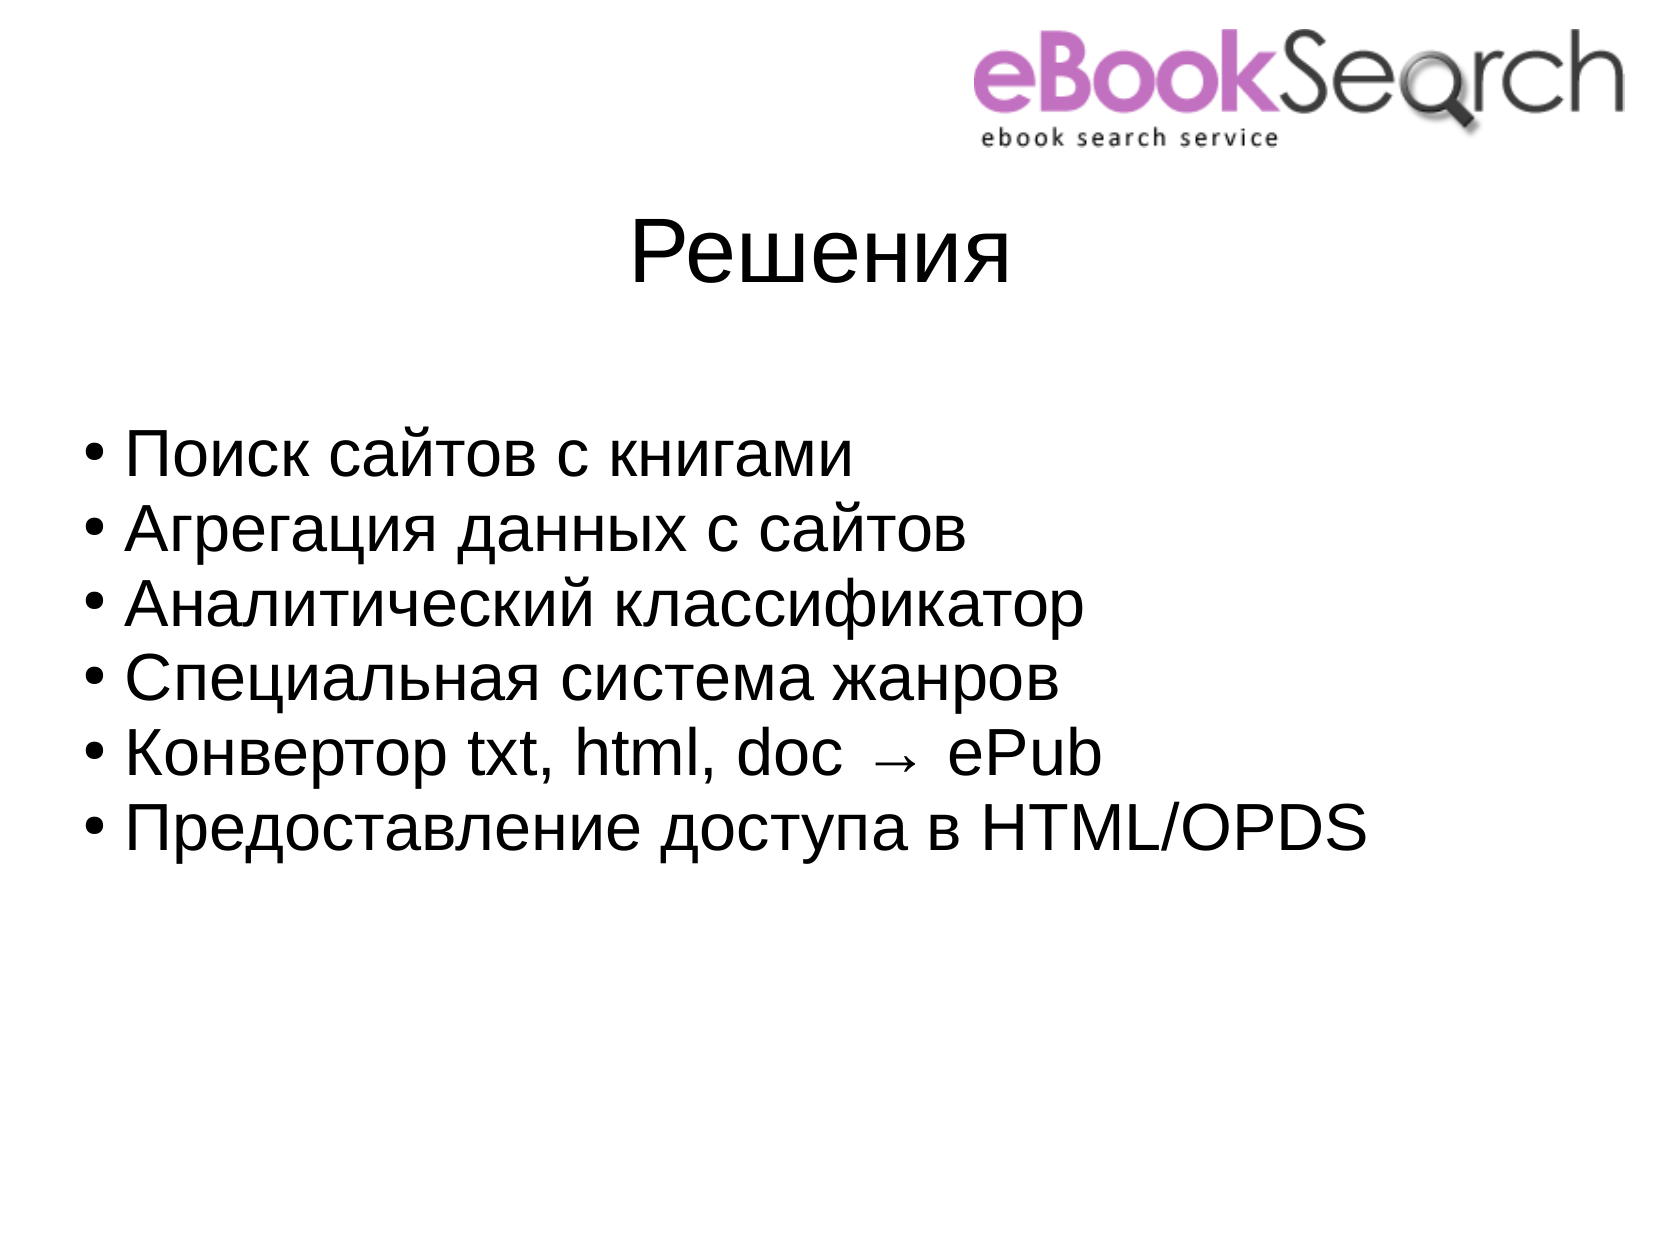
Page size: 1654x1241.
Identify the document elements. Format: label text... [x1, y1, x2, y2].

picture [974, 29, 1625, 148]
title Решения [76, 147, 1566, 355]
subtitle Поиск сайтов с книгами Агрегация данных с сайтов Аналитический классификатор Специальная система жанров Конвертор txt, html, doc → ePub Предоставление доступа в HTML/OPDS [82, 238, 1571, 1043]
